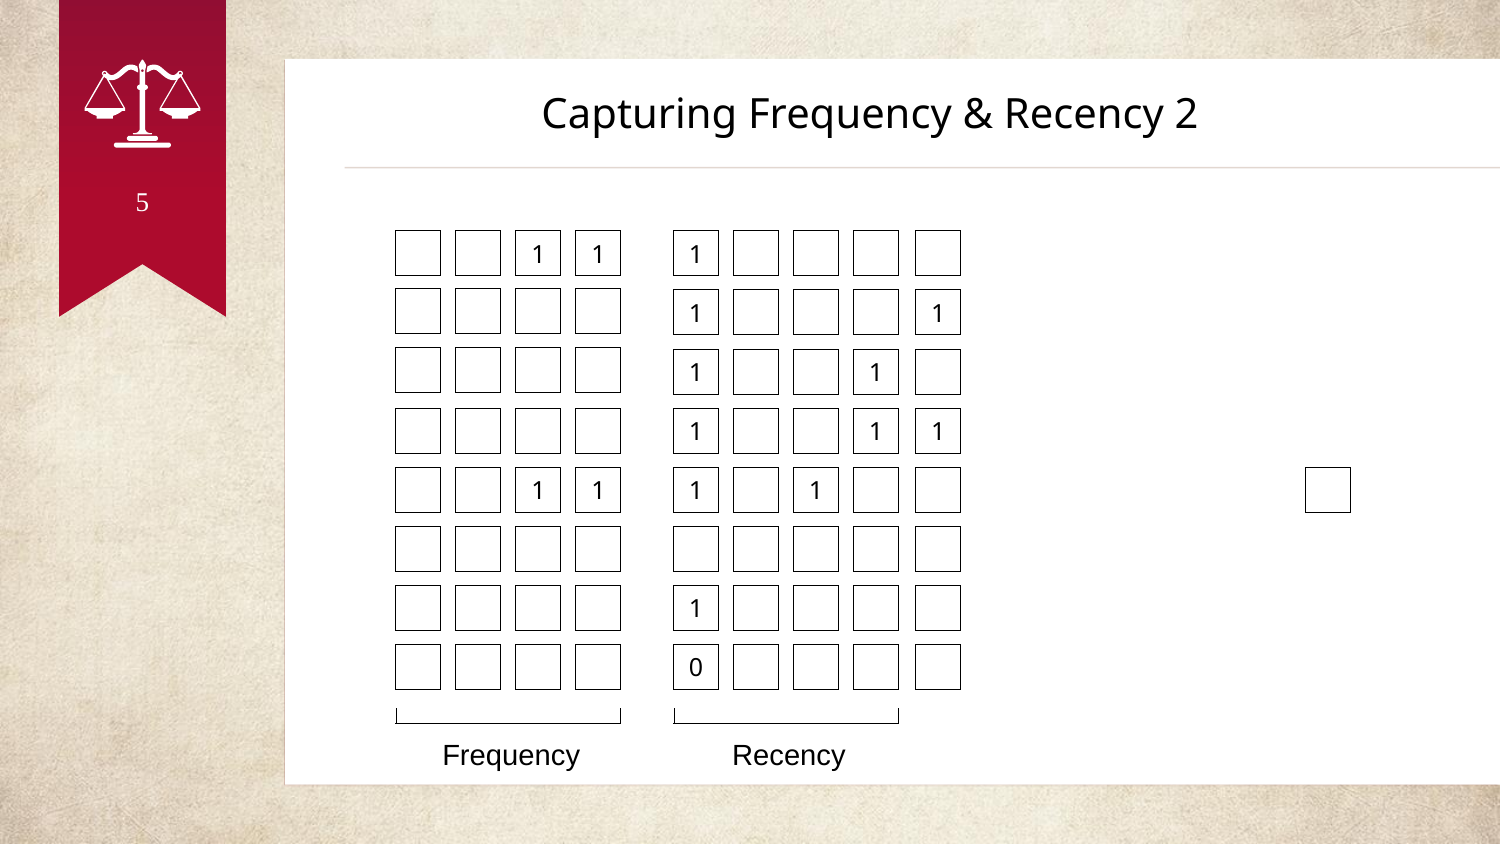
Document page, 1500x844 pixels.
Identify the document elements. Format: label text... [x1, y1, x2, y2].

text_box [575, 644, 621, 690]
text_box [915, 349, 961, 395]
text_box [575, 288, 621, 334]
text_box Recency [698, 732, 879, 778]
text_box [395, 347, 441, 393]
text_box 1 [853, 349, 899, 395]
text_box [395, 644, 441, 690]
text_box [915, 644, 961, 690]
text_box 1 [673, 585, 719, 631]
text_box [515, 644, 561, 690]
text_box [1305, 467, 1351, 513]
text_box [395, 230, 441, 276]
text_box 1 [793, 467, 839, 513]
text_box 1 [915, 408, 961, 454]
text_box [733, 644, 779, 690]
text_box <number> [58, 167, 226, 233]
text_box 1 [673, 230, 719, 276]
text_box [793, 289, 839, 335]
text_box 1 [575, 230, 621, 276]
text_box [733, 408, 779, 454]
text_box [853, 289, 899, 335]
text_box [575, 408, 621, 454]
text_box 1 [915, 289, 961, 335]
text_box [793, 585, 839, 631]
text_box [455, 467, 501, 513]
text_box [395, 585, 441, 631]
text_box [395, 408, 441, 454]
text_box [853, 644, 899, 690]
text_box [455, 408, 501, 454]
text_box 1 [673, 467, 719, 513]
text_box 1 [853, 408, 899, 454]
text_box [515, 408, 561, 454]
text_box [915, 230, 961, 276]
text_box 1 [575, 467, 621, 513]
text_box 1 [673, 289, 719, 335]
text_box [395, 288, 441, 334]
text_box [733, 289, 779, 335]
text_box [455, 288, 501, 334]
text_box [395, 526, 441, 572]
text_box [575, 526, 621, 572]
text_box [673, 526, 719, 572]
text_box [455, 230, 501, 276]
text_box [853, 230, 899, 276]
text_box [575, 347, 621, 393]
text_box Capturing Frequency & Recency 2 [420, 75, 1321, 151]
text_box 0 [673, 644, 719, 690]
text_box [793, 526, 839, 572]
text_box [793, 644, 839, 690]
text_box [733, 349, 779, 395]
text_box [455, 526, 501, 572]
text_box [853, 585, 899, 631]
text_box [793, 230, 839, 276]
text_box [515, 288, 561, 334]
text_box [733, 467, 779, 513]
text_box [793, 349, 839, 395]
text_box [915, 467, 961, 513]
text_box [515, 585, 561, 631]
text_box [455, 644, 501, 690]
text_box [575, 585, 621, 631]
picture [0, 0, 1500, 844]
text_box 1 [515, 467, 561, 513]
text_box Frequency [421, 732, 602, 778]
text_box [733, 230, 779, 276]
text_box [793, 408, 839, 454]
text_box [395, 467, 441, 513]
text_box [853, 526, 899, 572]
text_box [733, 585, 779, 631]
text_box 1 [515, 230, 561, 276]
text_box [455, 585, 501, 631]
text_box 1 [673, 349, 719, 395]
text_box [515, 526, 561, 572]
text_box [915, 526, 961, 572]
text_box [853, 467, 899, 513]
text_box [455, 347, 501, 393]
text_box [915, 585, 961, 631]
text_box [733, 526, 779, 572]
text_box 1 [673, 408, 719, 454]
text_box [515, 347, 561, 393]
